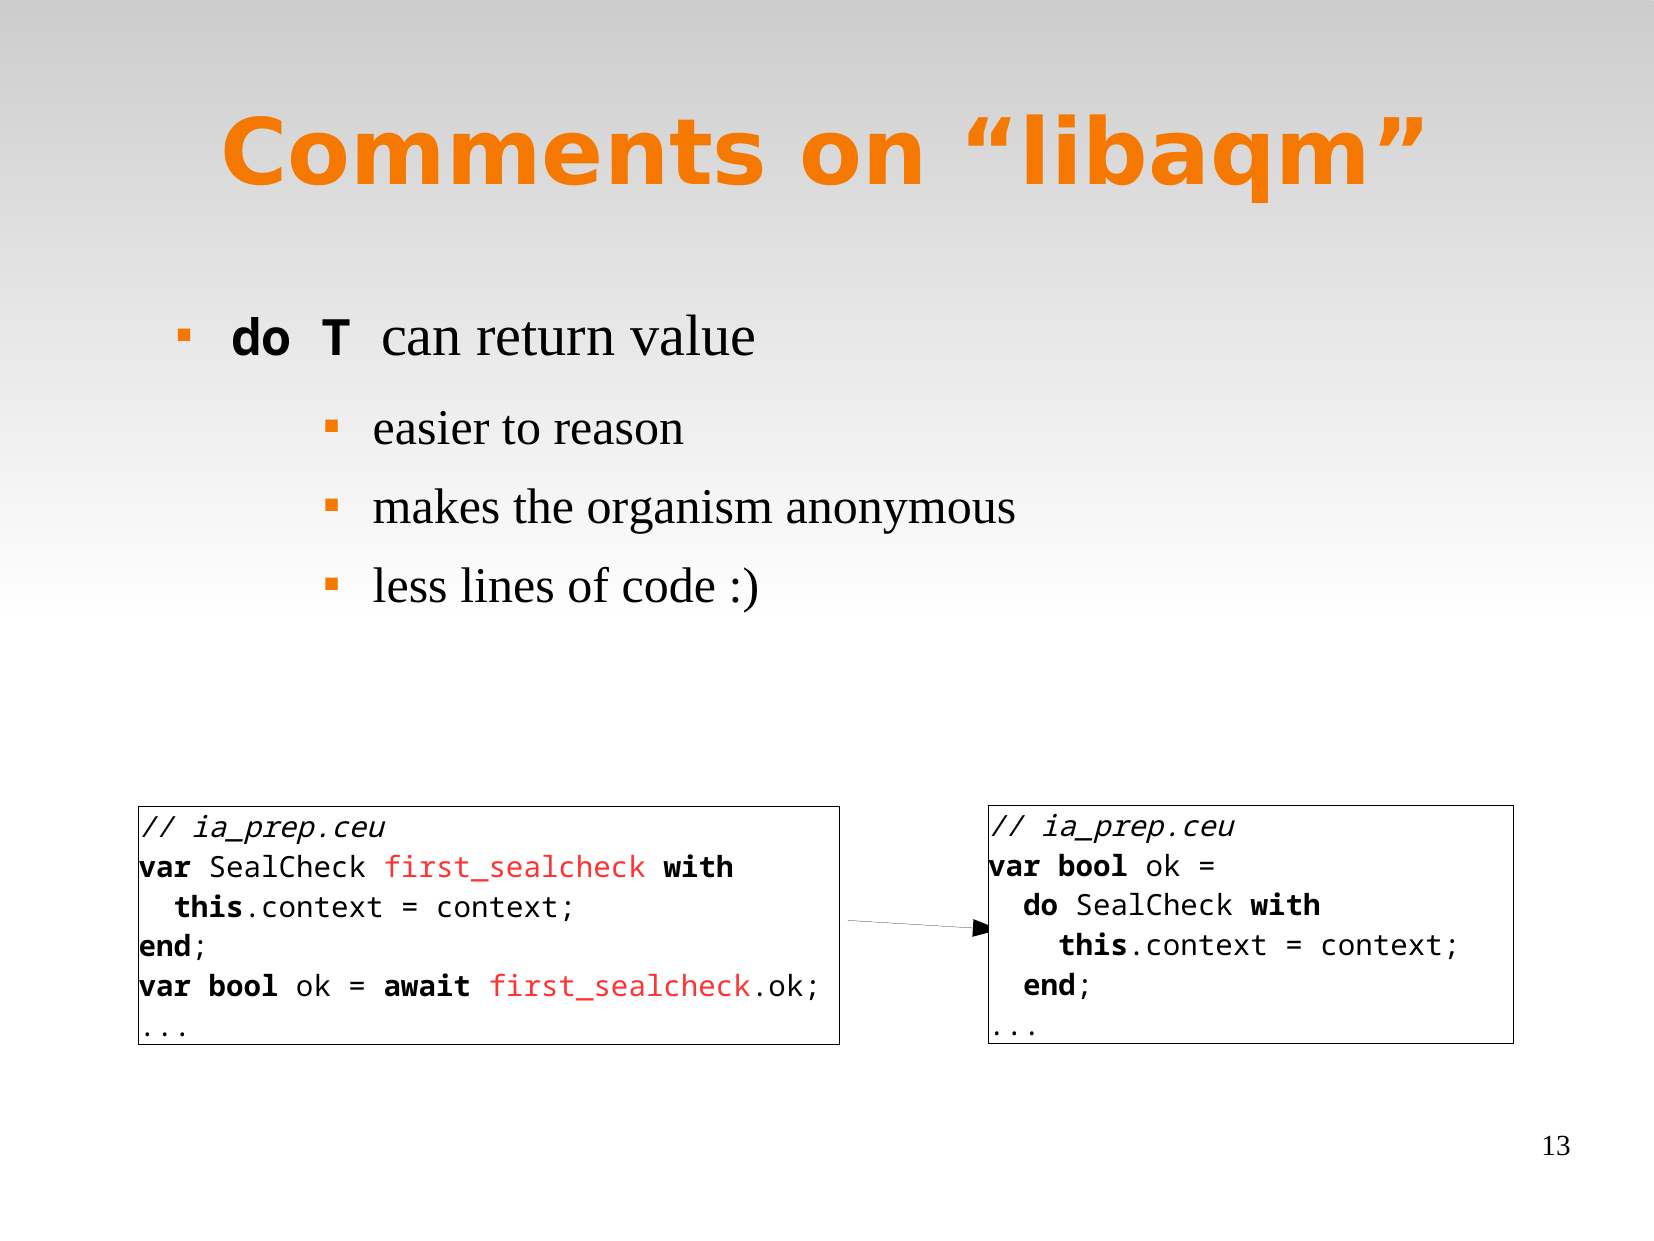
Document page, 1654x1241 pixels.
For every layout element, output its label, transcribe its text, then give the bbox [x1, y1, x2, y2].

text_box // ia_prep.ceu var bool ok = do SealCheck with this.context = context; end; ... [988, 820, 1514, 1029]
list do T can return value easier to reason makes the organism anonymous less lines of code :) [89, 302, 1463, 1121]
text_box // ia_prep.ceu var SealCheck first_sealcheck with this.context = context; end; var bool ok = await first_sealcheck.ok; ... [138, 821, 840, 1030]
title Comments on “libaqm” [82, 49, 1571, 257]
